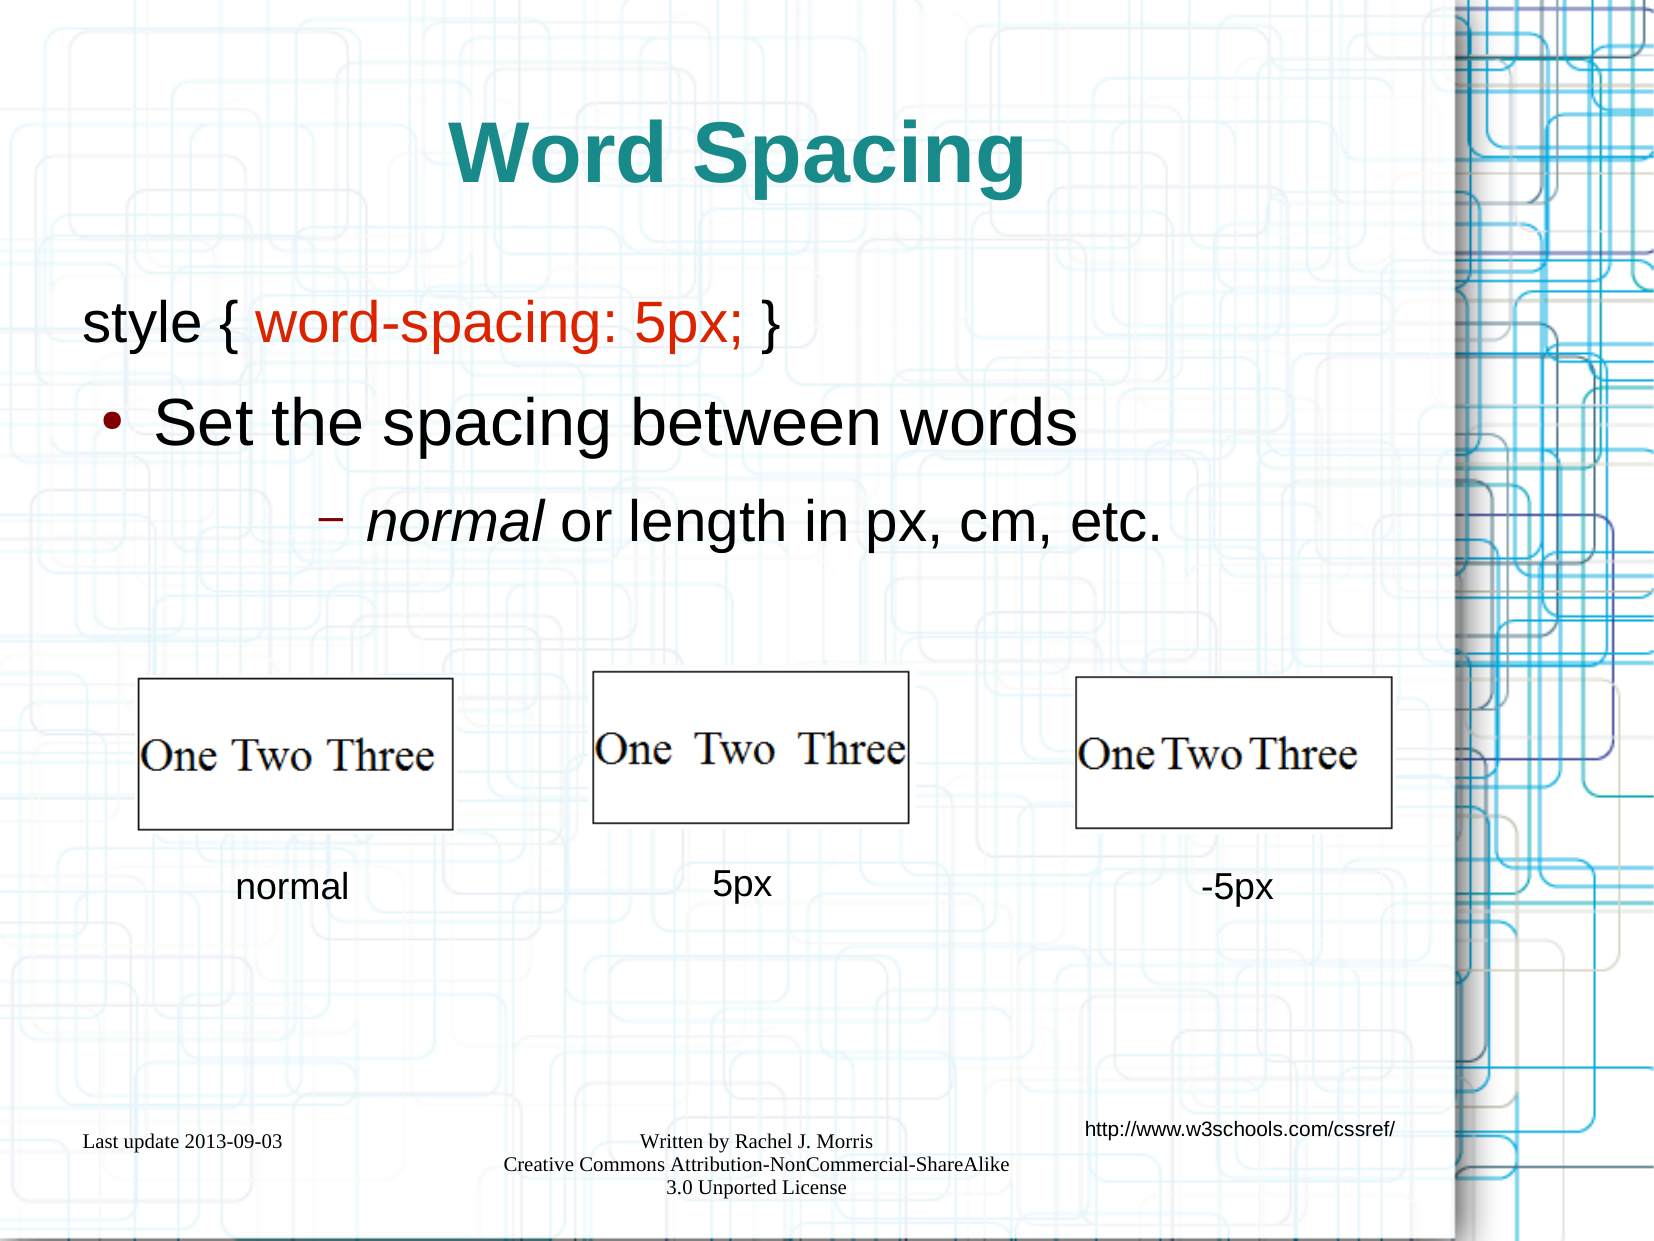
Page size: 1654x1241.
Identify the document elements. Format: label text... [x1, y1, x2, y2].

list style { word-spacing: 5px; } Set the spacing between words normal or length in px, cm, etc. [82, 290, 1418, 1010]
text_box 5px [585, 855, 901, 912]
picture [0, 0, 1654, 1241]
text_box normal [135, 858, 451, 916]
text_box http://www.w3schools.com/cssref/ [1050, 1110, 1411, 1149]
text_box -5px [1080, 858, 1396, 916]
title Word Spacing [59, 49, 1418, 257]
